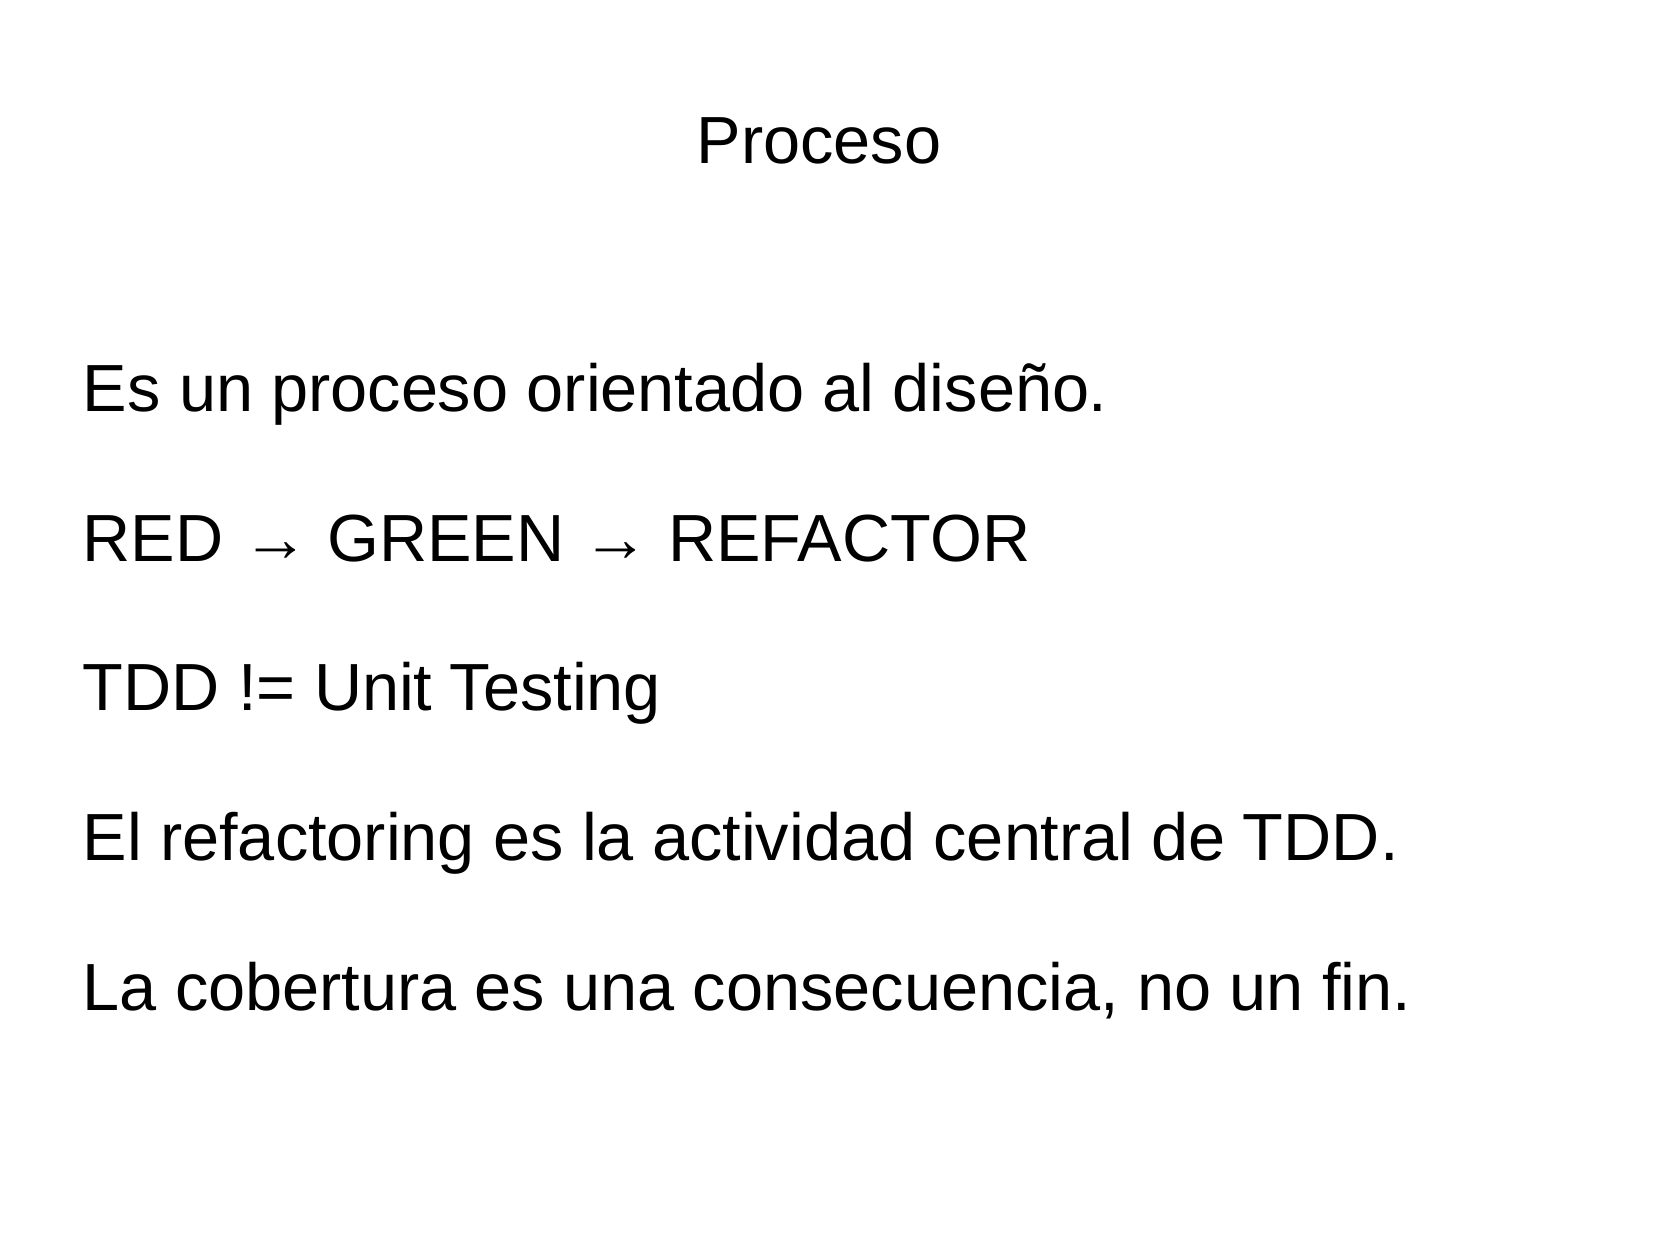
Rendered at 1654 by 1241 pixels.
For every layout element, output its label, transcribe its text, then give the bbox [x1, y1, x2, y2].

text_box Es un proceso orientado al diseño. RED → GREEN → REFACTOR TDD != Unit Testing El refactoring es la actividad central de TDD. La cobertura es una consecuencia, no un fin. [82, 351, 1571, 1025]
subtitle Proceso [75, 40, 1564, 241]
